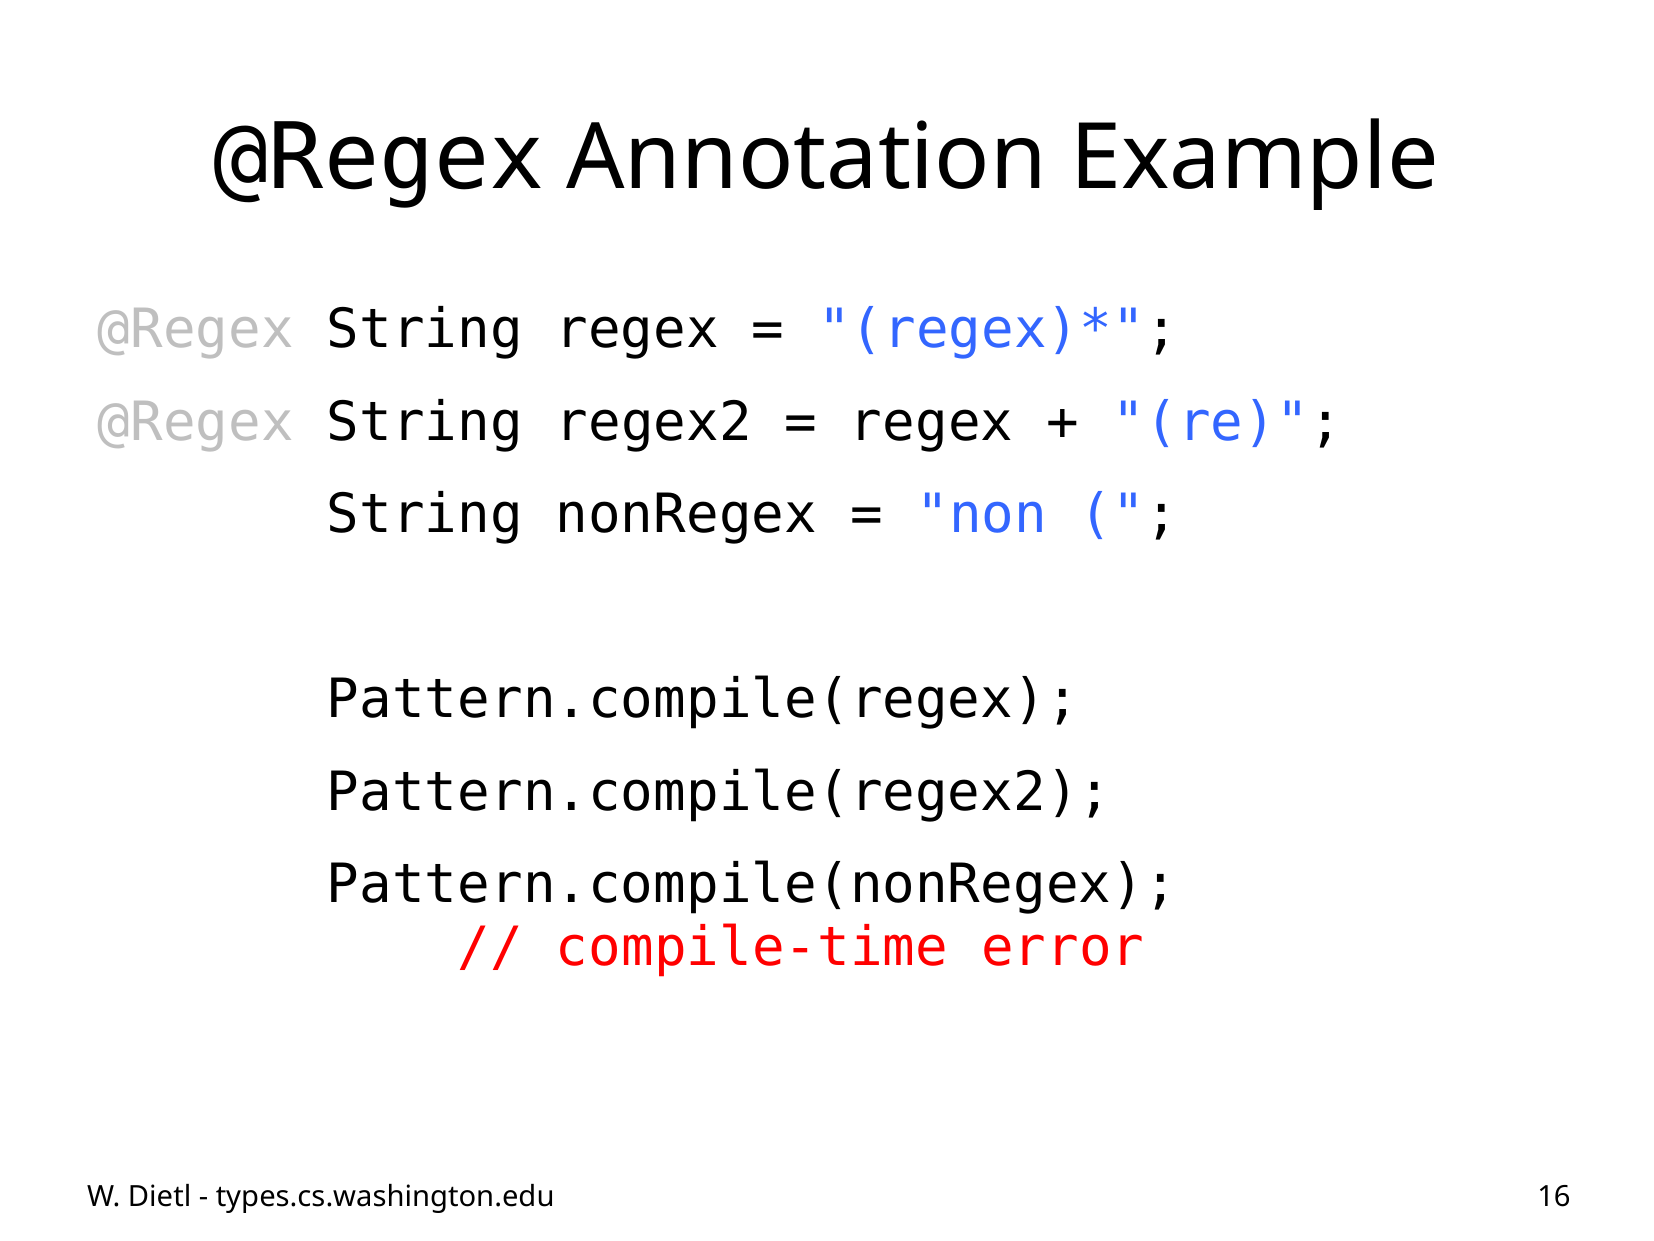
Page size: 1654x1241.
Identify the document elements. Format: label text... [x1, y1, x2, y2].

list @Regex String regex = "(regex)*"; @Regex String regex2 = regex + "(re)"; String nonRegex = "non ("; Pattern.compile(regex); Pattern.compile(regex2); Pattern.compile(nonRegex); // compile-time error [82, 290, 1571, 1109]
title @Regex Annotation Example [82, 49, 1571, 257]
